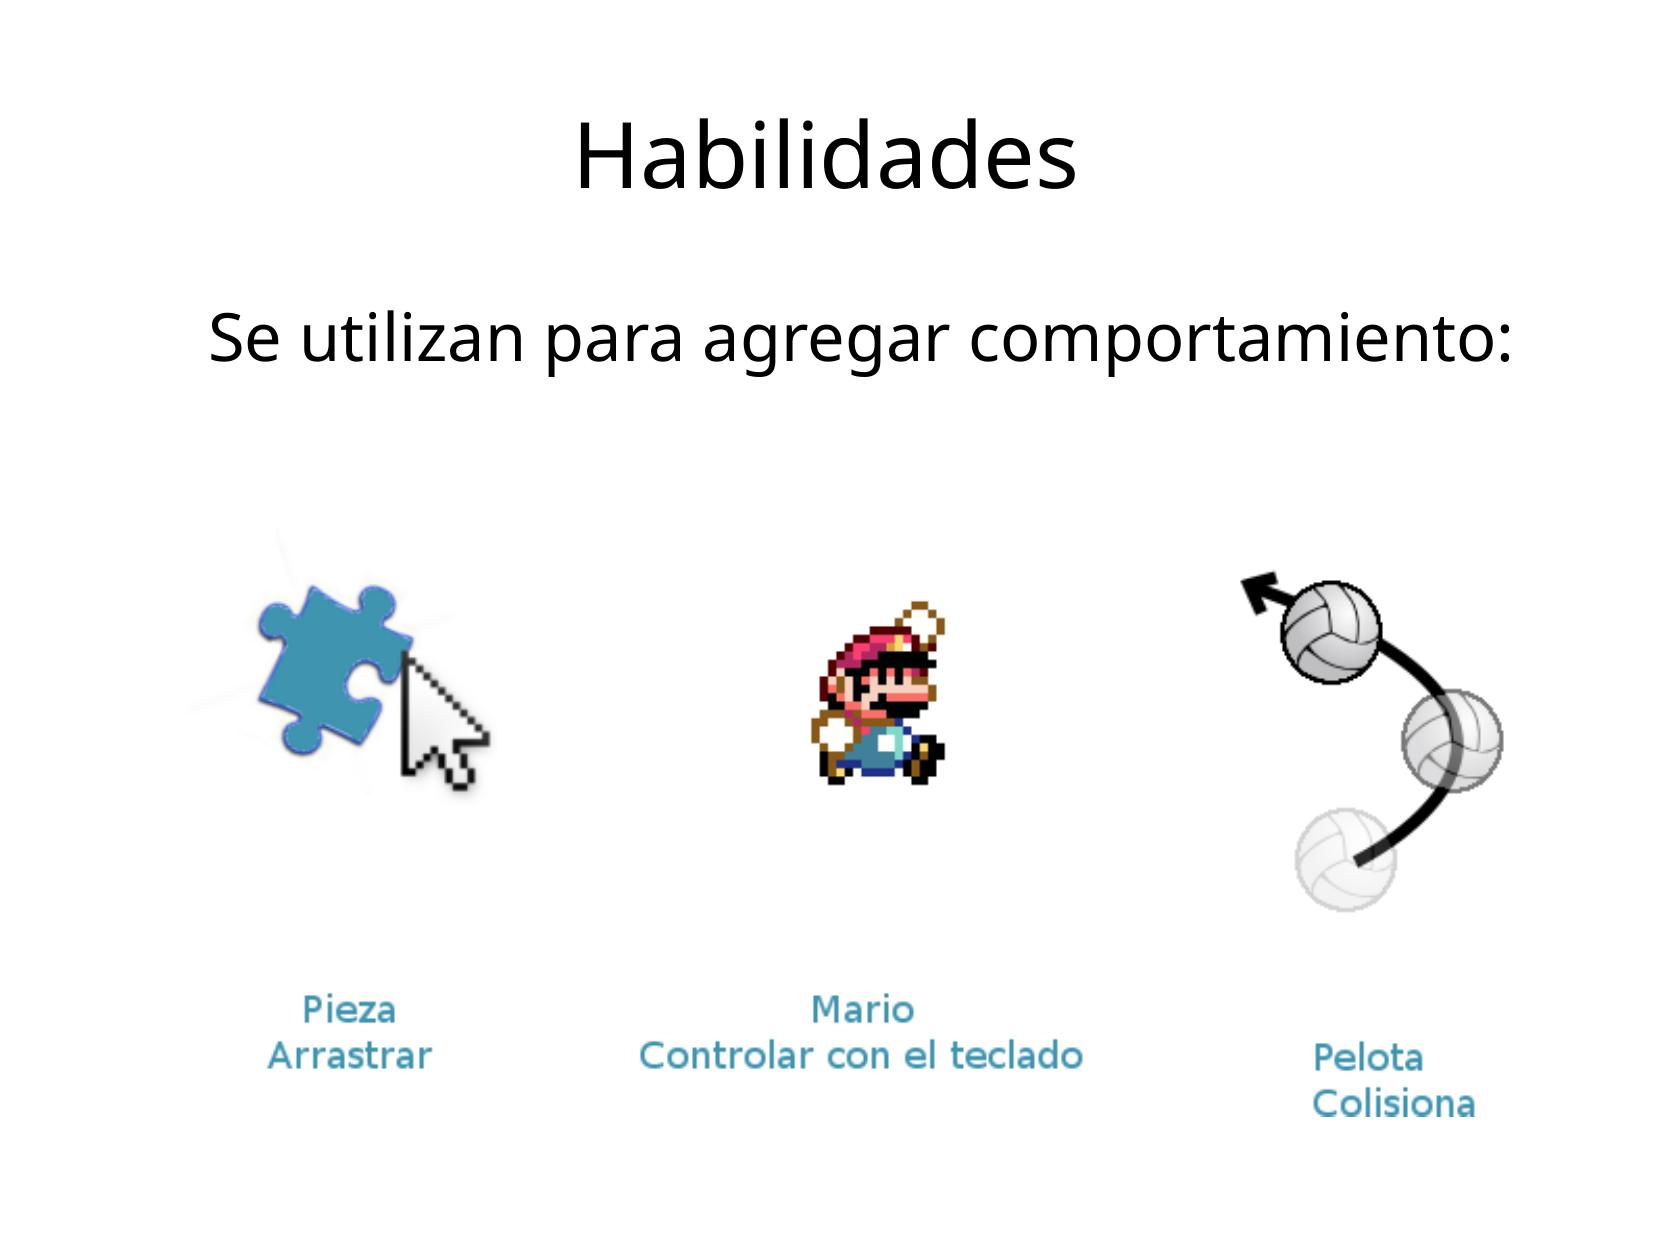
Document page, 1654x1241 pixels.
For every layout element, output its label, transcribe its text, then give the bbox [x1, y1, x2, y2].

title Habilidades [82, 49, 1571, 257]
list Se utilizan para agregar comportamiento: [82, 290, 1571, 1109]
picture [172, 383, 1506, 1118]
